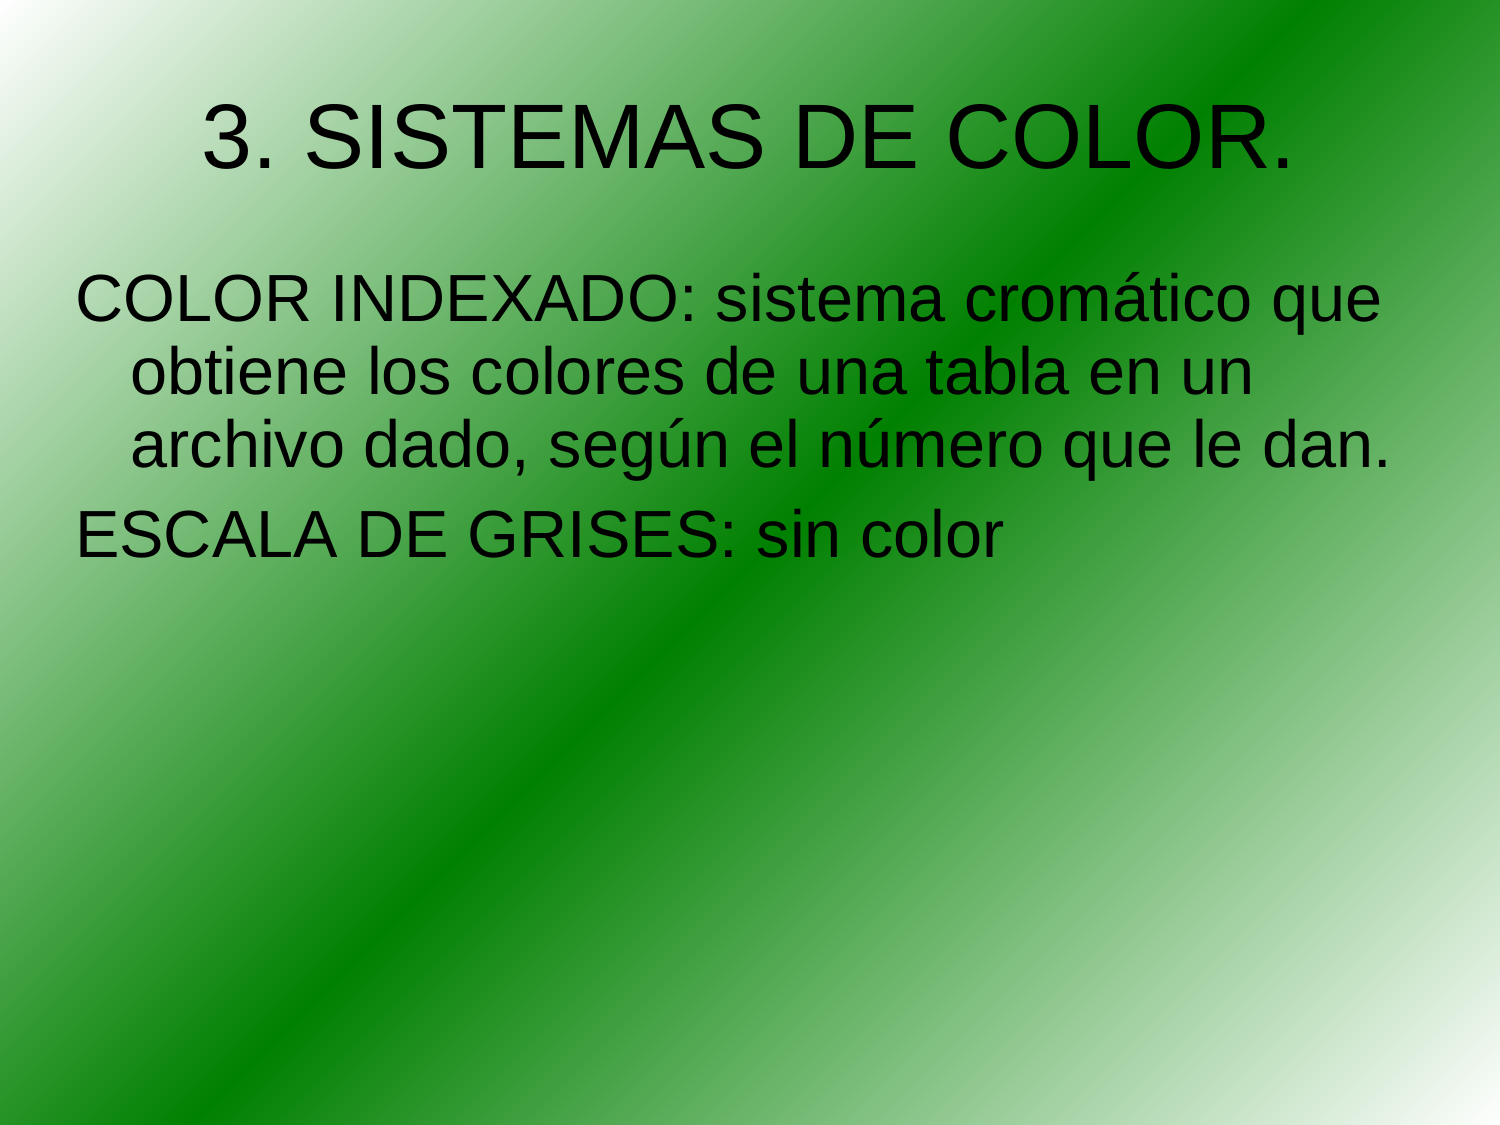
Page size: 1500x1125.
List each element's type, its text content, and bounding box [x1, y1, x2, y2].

title 3. SISTEMAS DE COLOR. [75, 28, 1425, 249]
list COLOR INDEXADO: sistema cromático que obtiene los colores de una tabla en un archivo dado, según el número que le dan. ESCALA DE GRISES: sin color [75, 262, 1425, 991]
